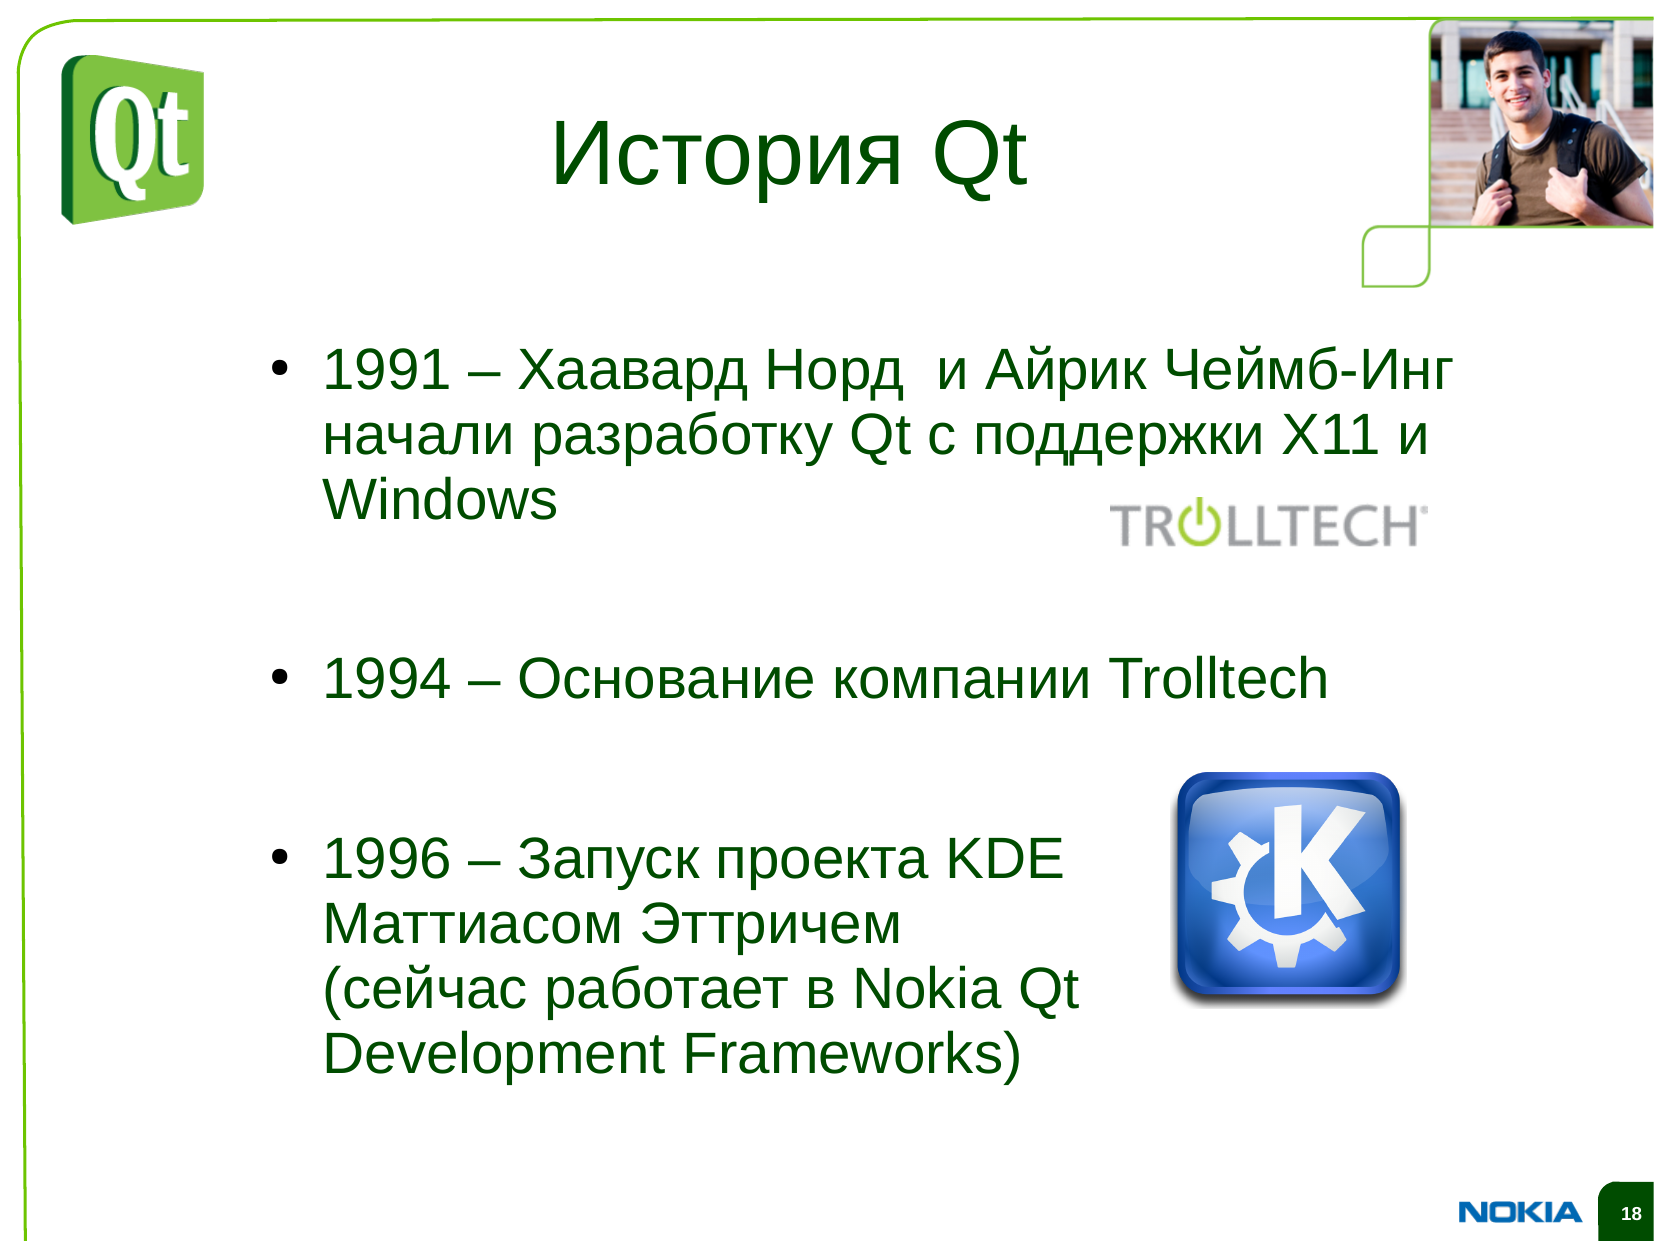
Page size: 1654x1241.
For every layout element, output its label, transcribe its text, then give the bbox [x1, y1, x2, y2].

picture [61, 55, 204, 225]
picture [1170, 772, 1407, 1009]
list 1991 – Хаавард Норд и Айрик Чеймб-Инг начали разработку Qt с поддержки X11 и Windows 1994 – Основание компании Trolltech 1996 – Запуск проекта KDE Маттиасом Эттричем (сейчас работает в Nokia Qt Development Frameworks) [251, 336, 1571, 1100]
picture [1338, 7, 1654, 308]
picture [1110, 497, 1428, 548]
title История Qt [251, 49, 1327, 257]
picture [1459, 1201, 1583, 1223]
